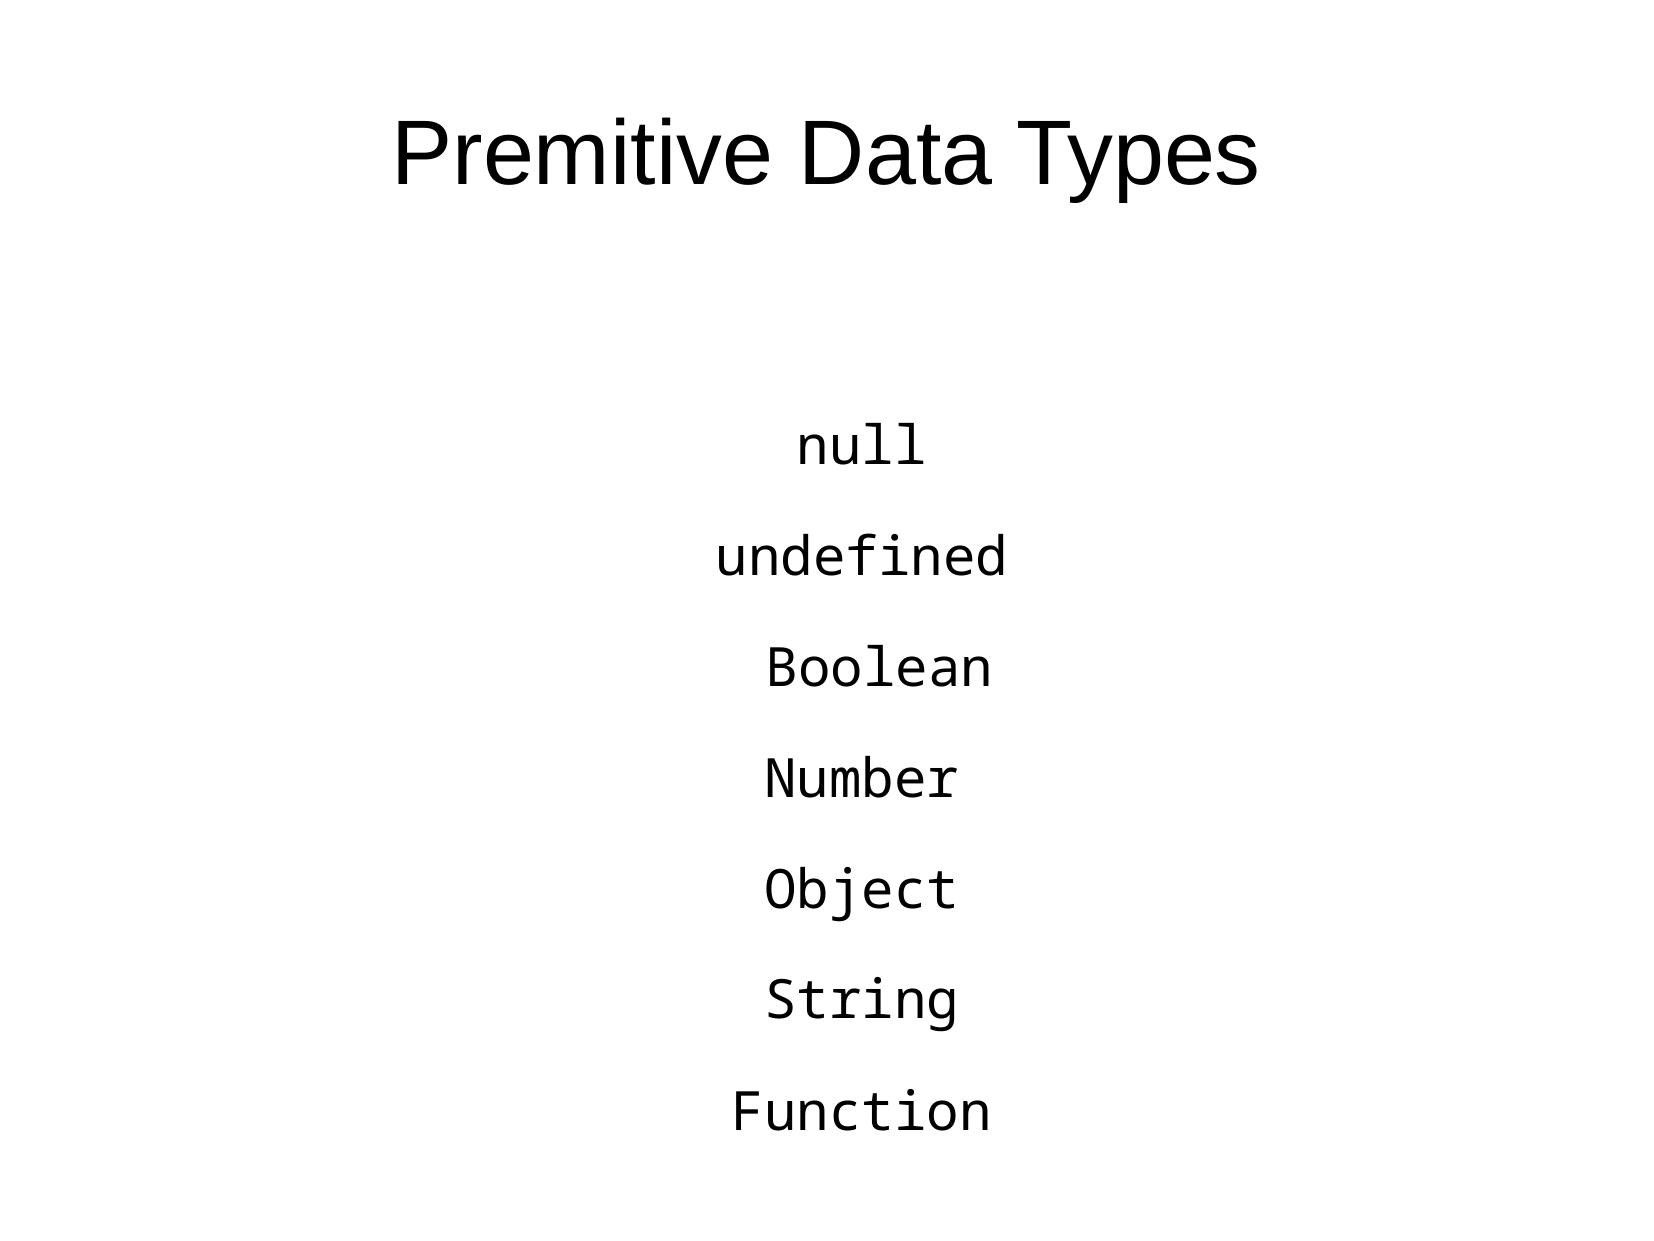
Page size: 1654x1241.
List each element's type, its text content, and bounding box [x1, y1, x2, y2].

title Premitive Data Types [82, 49, 1571, 257]
text_box null undefined Boolean Number Object String Function [165, 295, 1532, 1151]
